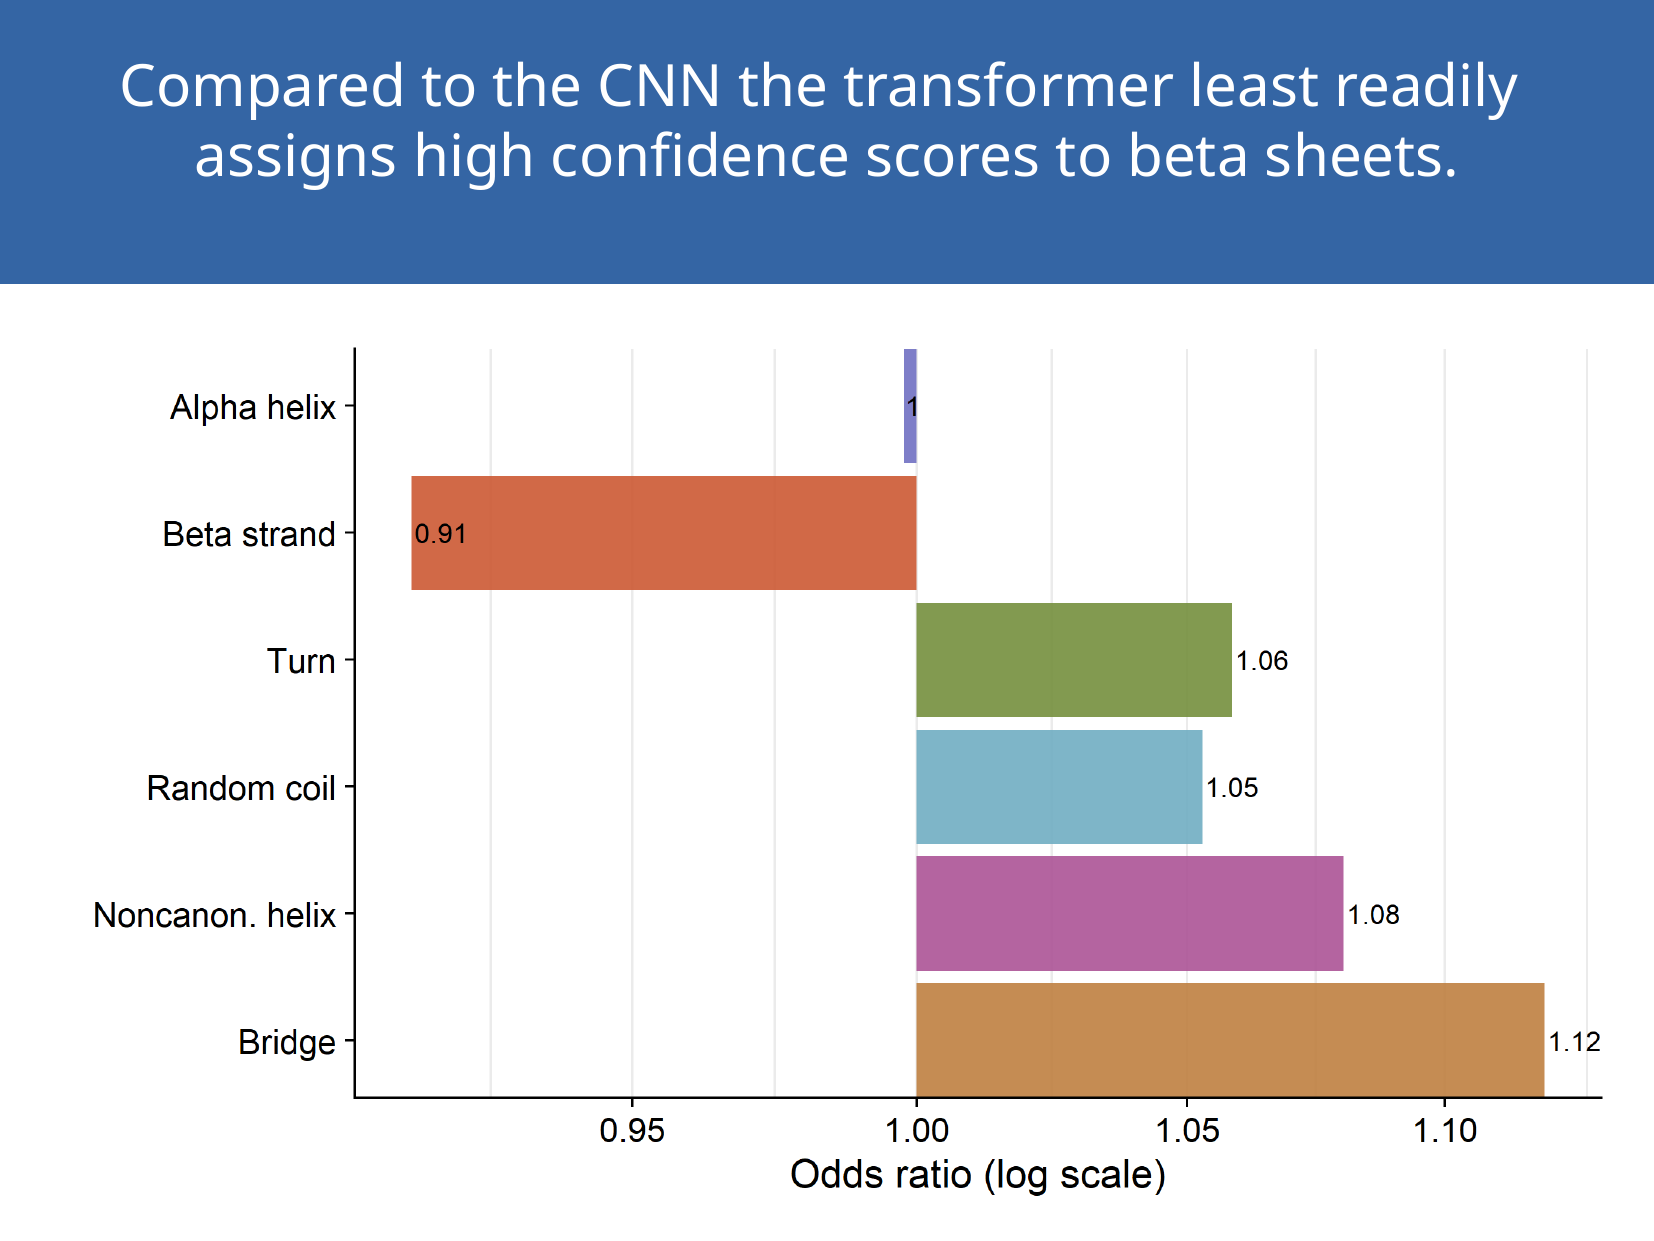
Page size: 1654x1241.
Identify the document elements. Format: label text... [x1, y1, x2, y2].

text_box Compared to the CNN the transformer least readily assigns high confidence scores to beta sheets. [0, 0, 1654, 284]
picture [26, 329, 1621, 1216]
